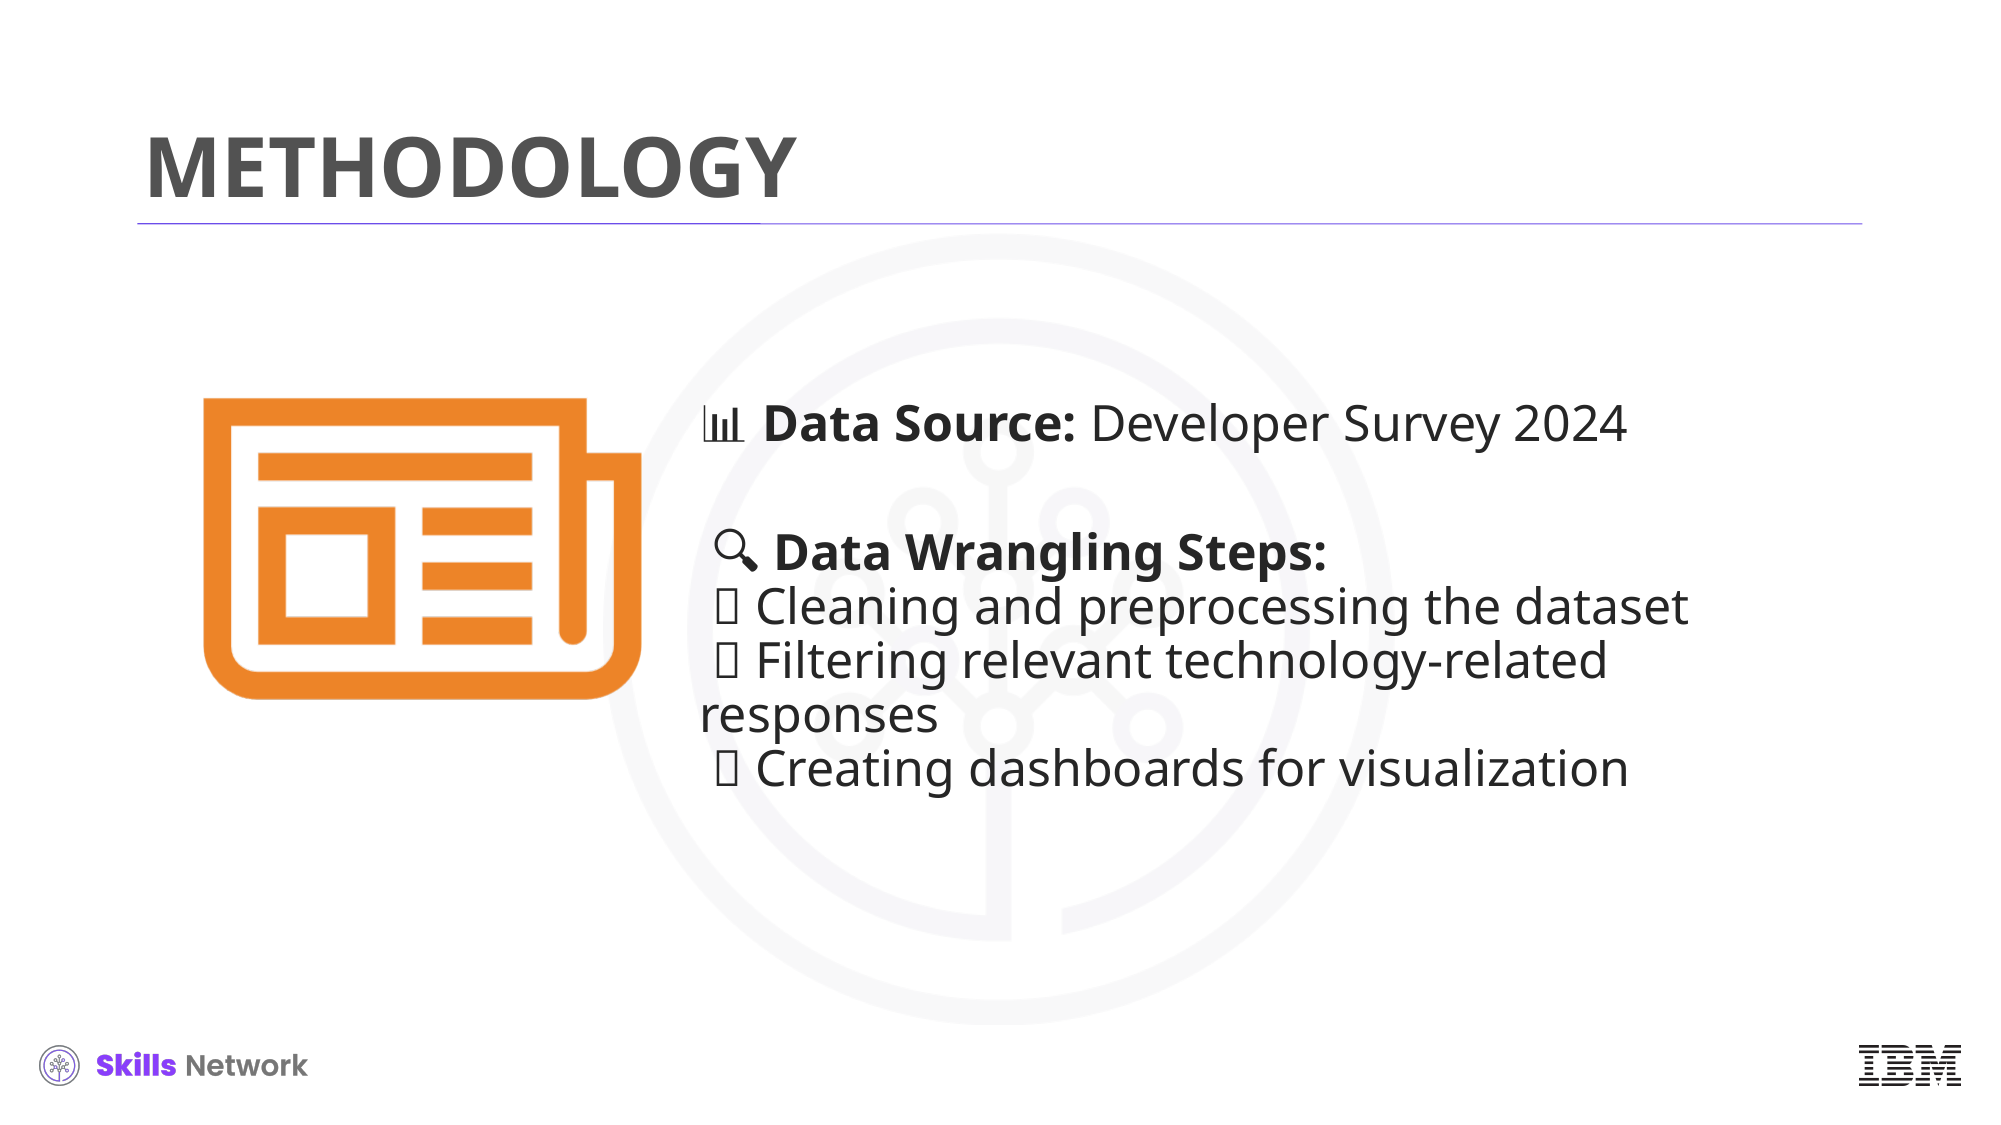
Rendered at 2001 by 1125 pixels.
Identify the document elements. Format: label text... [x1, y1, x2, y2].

picture [160, 300, 685, 825]
text_box 📊 Data Source: Developer Survey 2024 🔍 Data Wrangling Steps: ✅ Cleaning and preprocessing the dataset ✅ Filtering relevant technology-related responses ✅ Creating dashboards for visualization [684, 390, 1868, 914]
title METHODOLOGY [128, 61, 1315, 280]
picture [39, 1045, 308, 1086]
picture [1859, 1045, 1961, 1086]
